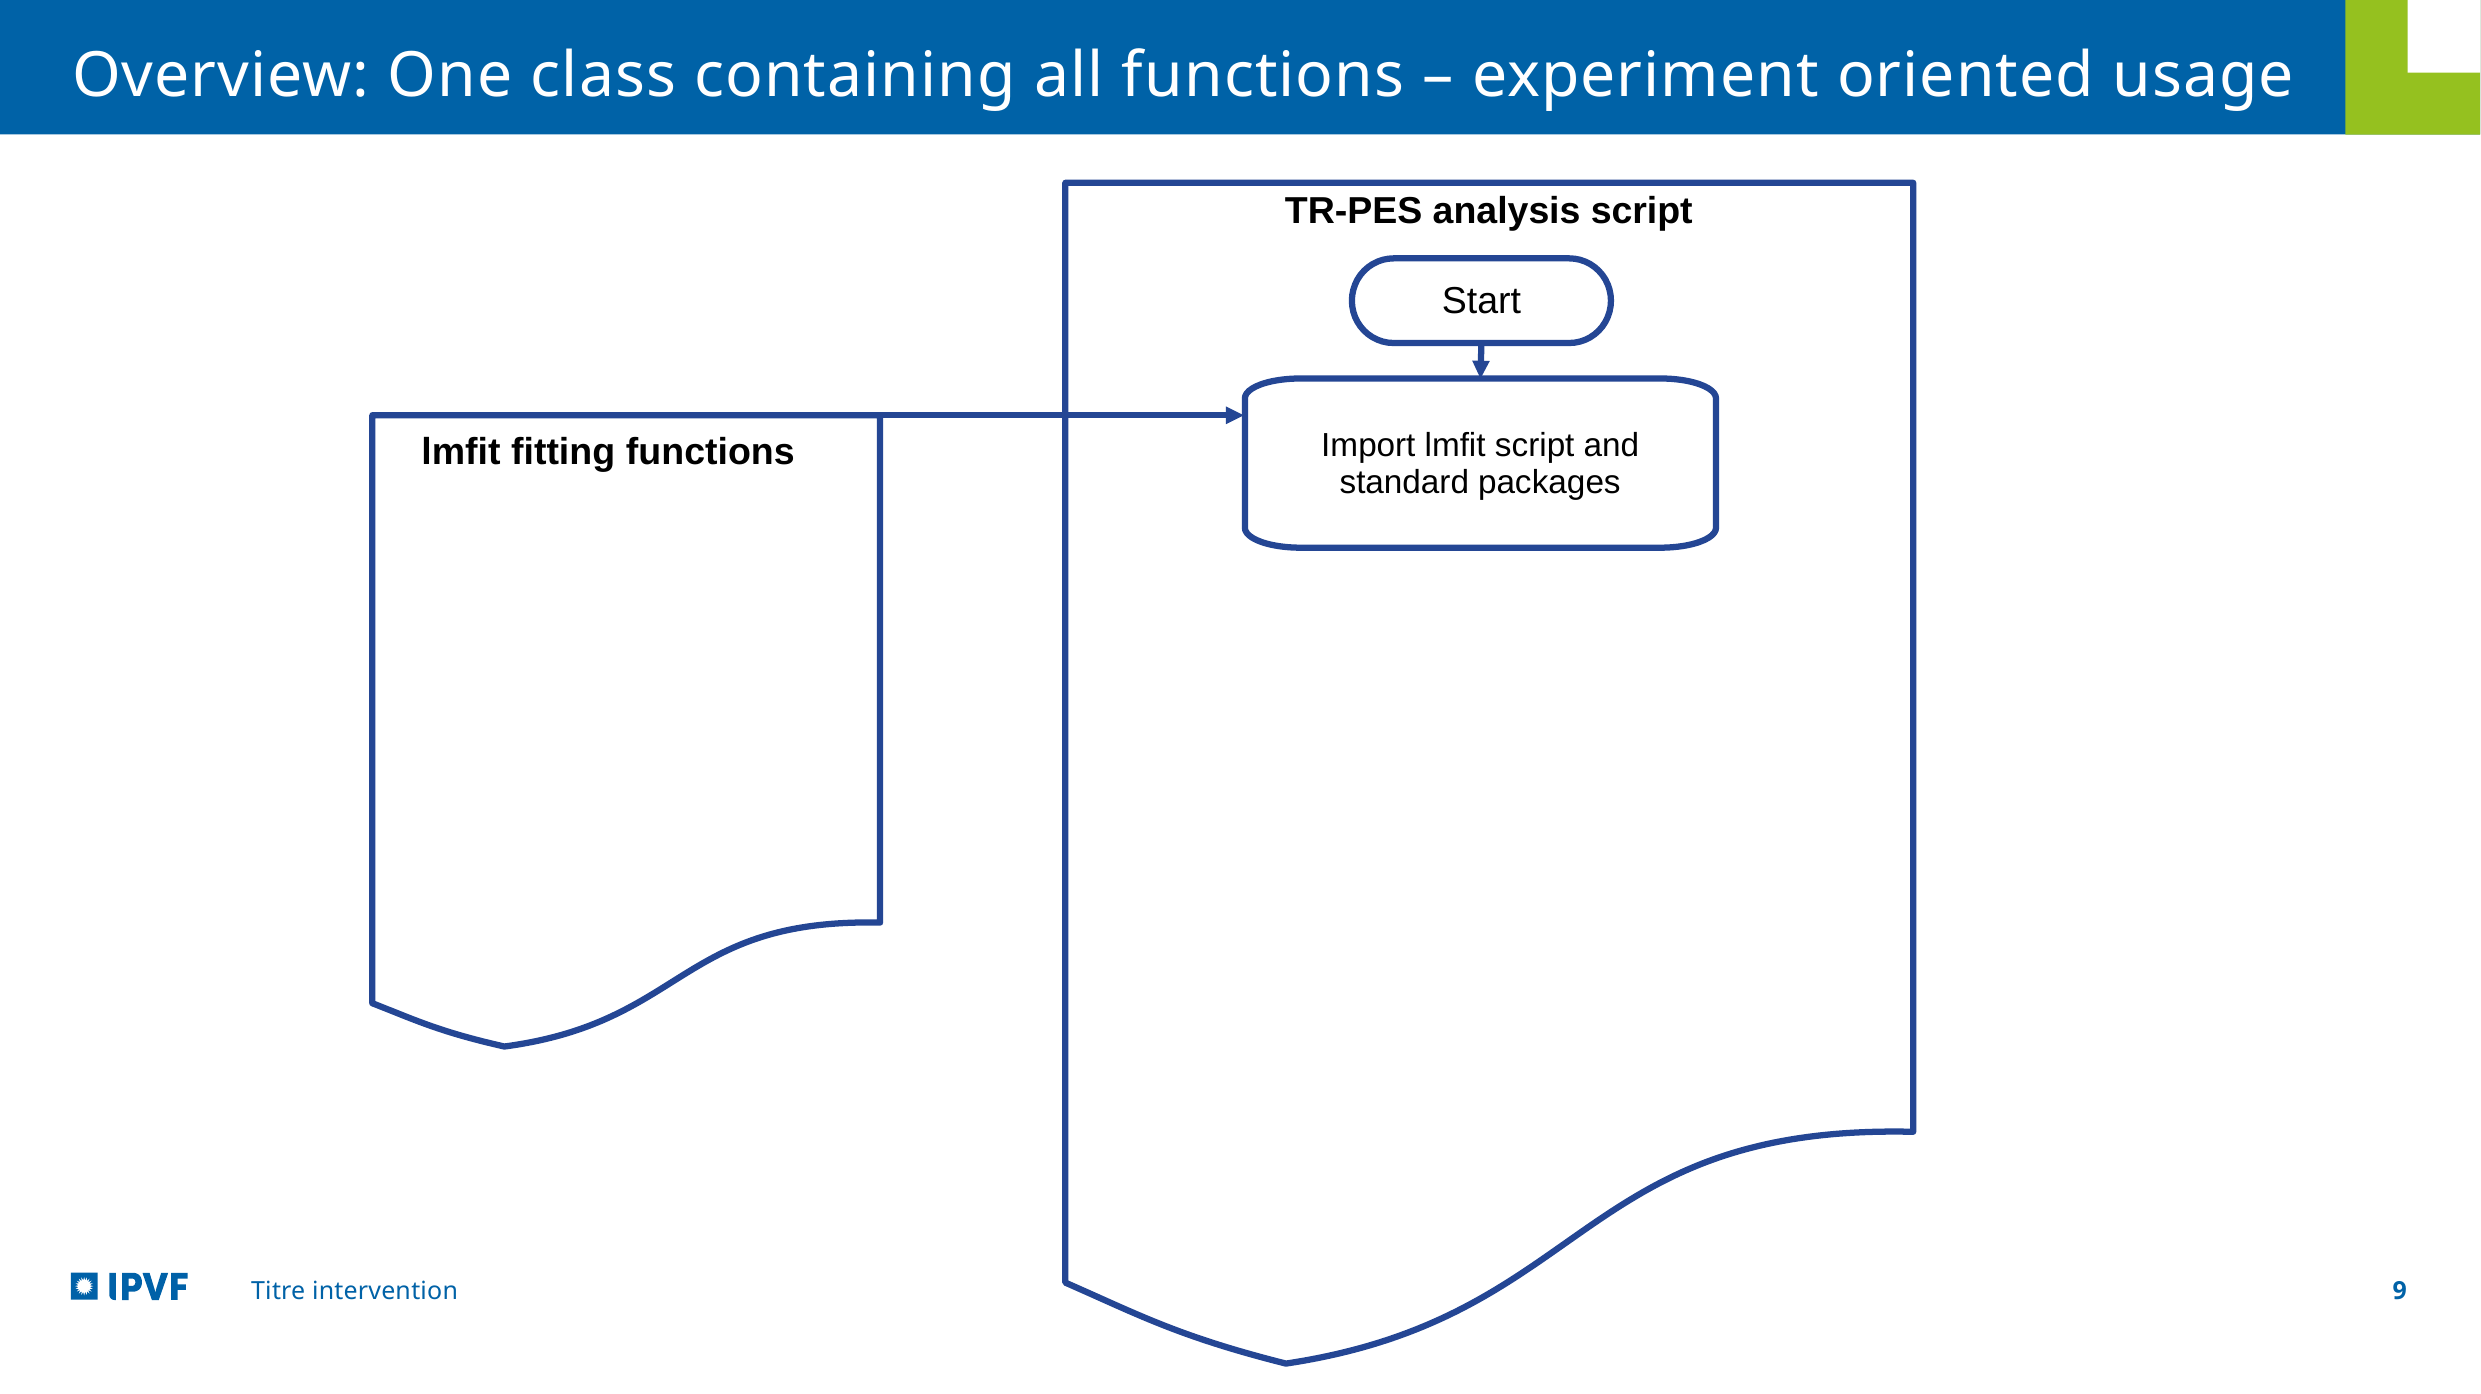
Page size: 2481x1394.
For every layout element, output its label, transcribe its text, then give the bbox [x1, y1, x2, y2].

list Overview: One class containing all functions – experiment oriented usage [57, 26, 2326, 112]
text_box Import lmfit script and standard packages [1244, 378, 1717, 548]
text_box Start [1352, 304, 1611, 343]
text_box TR-PES analysis script [1070, 182, 1909, 304]
text_box lmfit fitting functions [384, 422, 833, 574]
